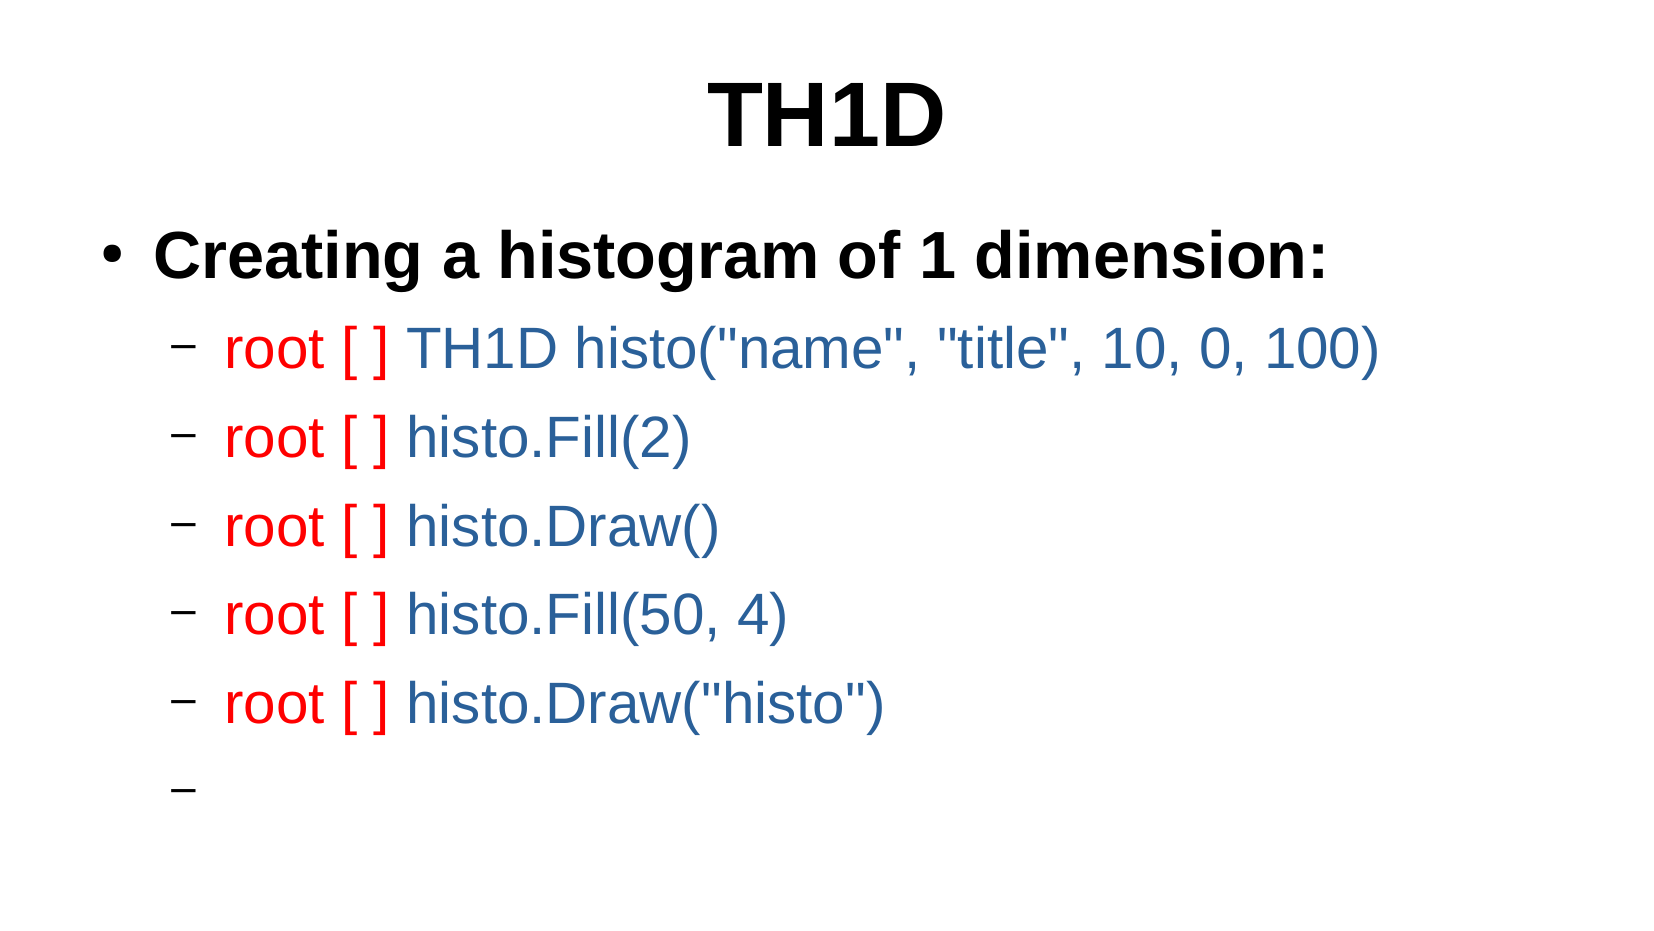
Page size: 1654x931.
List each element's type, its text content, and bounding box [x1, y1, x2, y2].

title TH1D [82, 37, 1571, 193]
list Creating a histogram of 1 dimension: root [ ] TH1D histo("name", "title", 10, 0, 100) root [ ] histo.Fill(2) root [ ] histo.Draw() root [ ] histo.Fill(50, 4) root [ ] histo.Draw("histo") [82, 217, 1571, 758]
